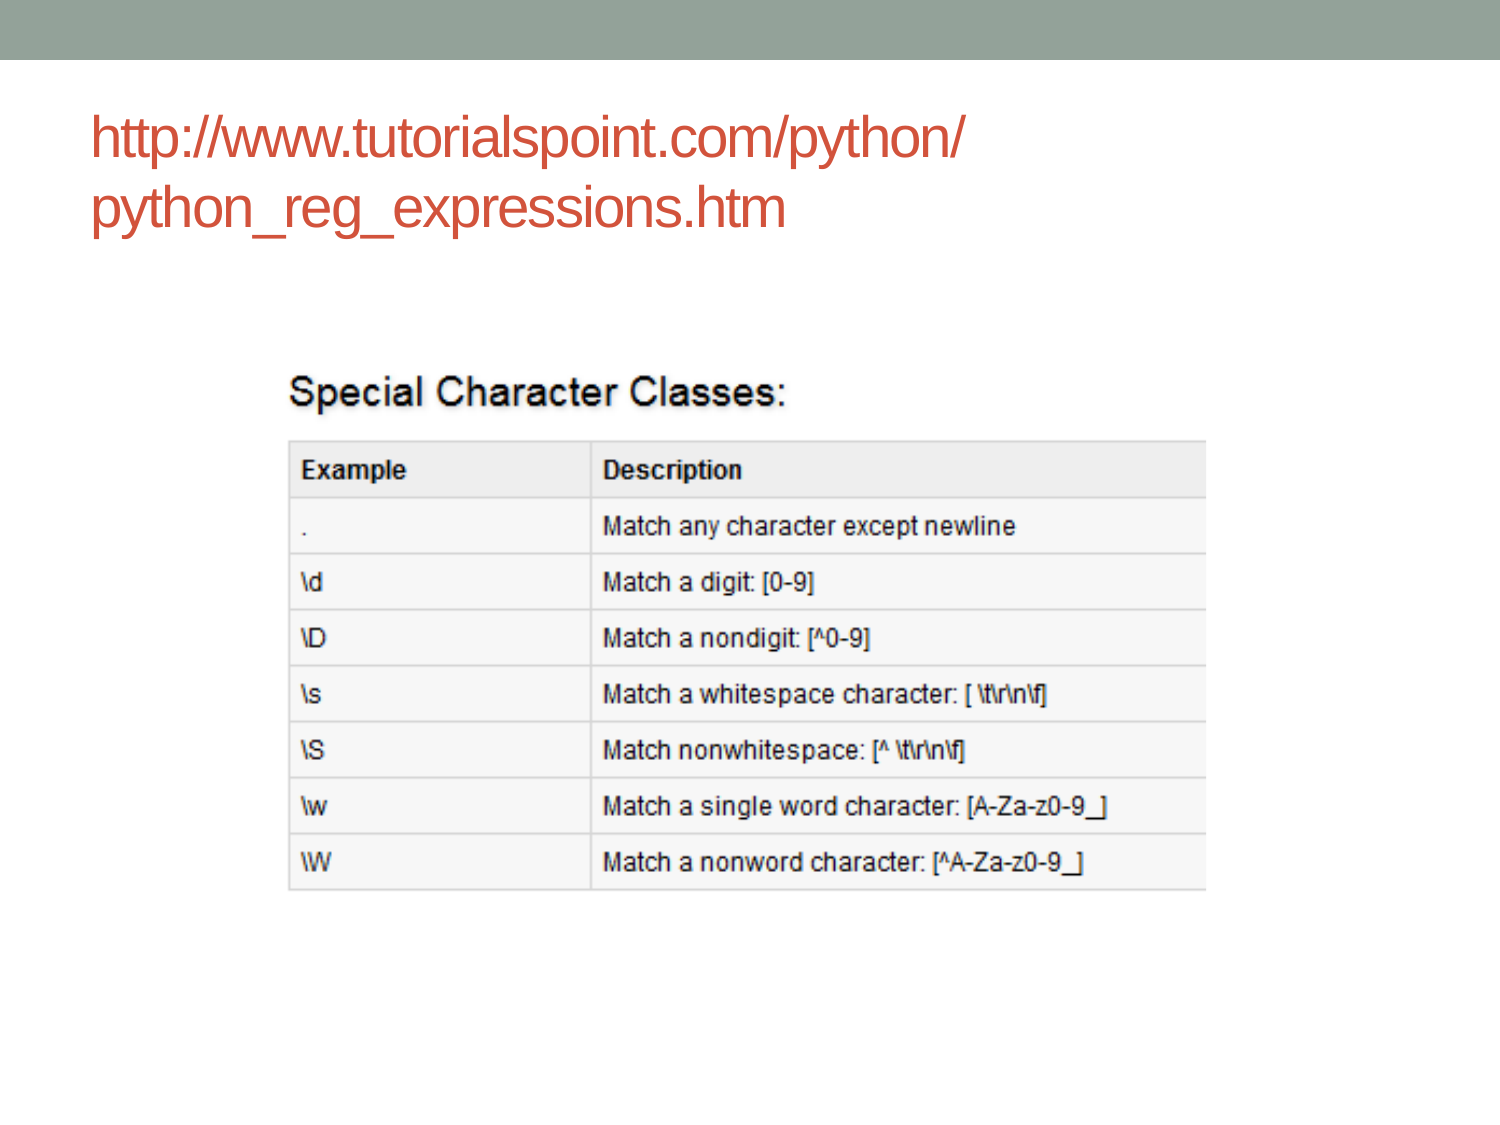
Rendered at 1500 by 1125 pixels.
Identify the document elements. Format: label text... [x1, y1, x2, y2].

picture [275, 362, 1207, 901]
title http://www.tutorialspoint.com/python/python_reg_expressions.htm [75, 87, 1426, 251]
